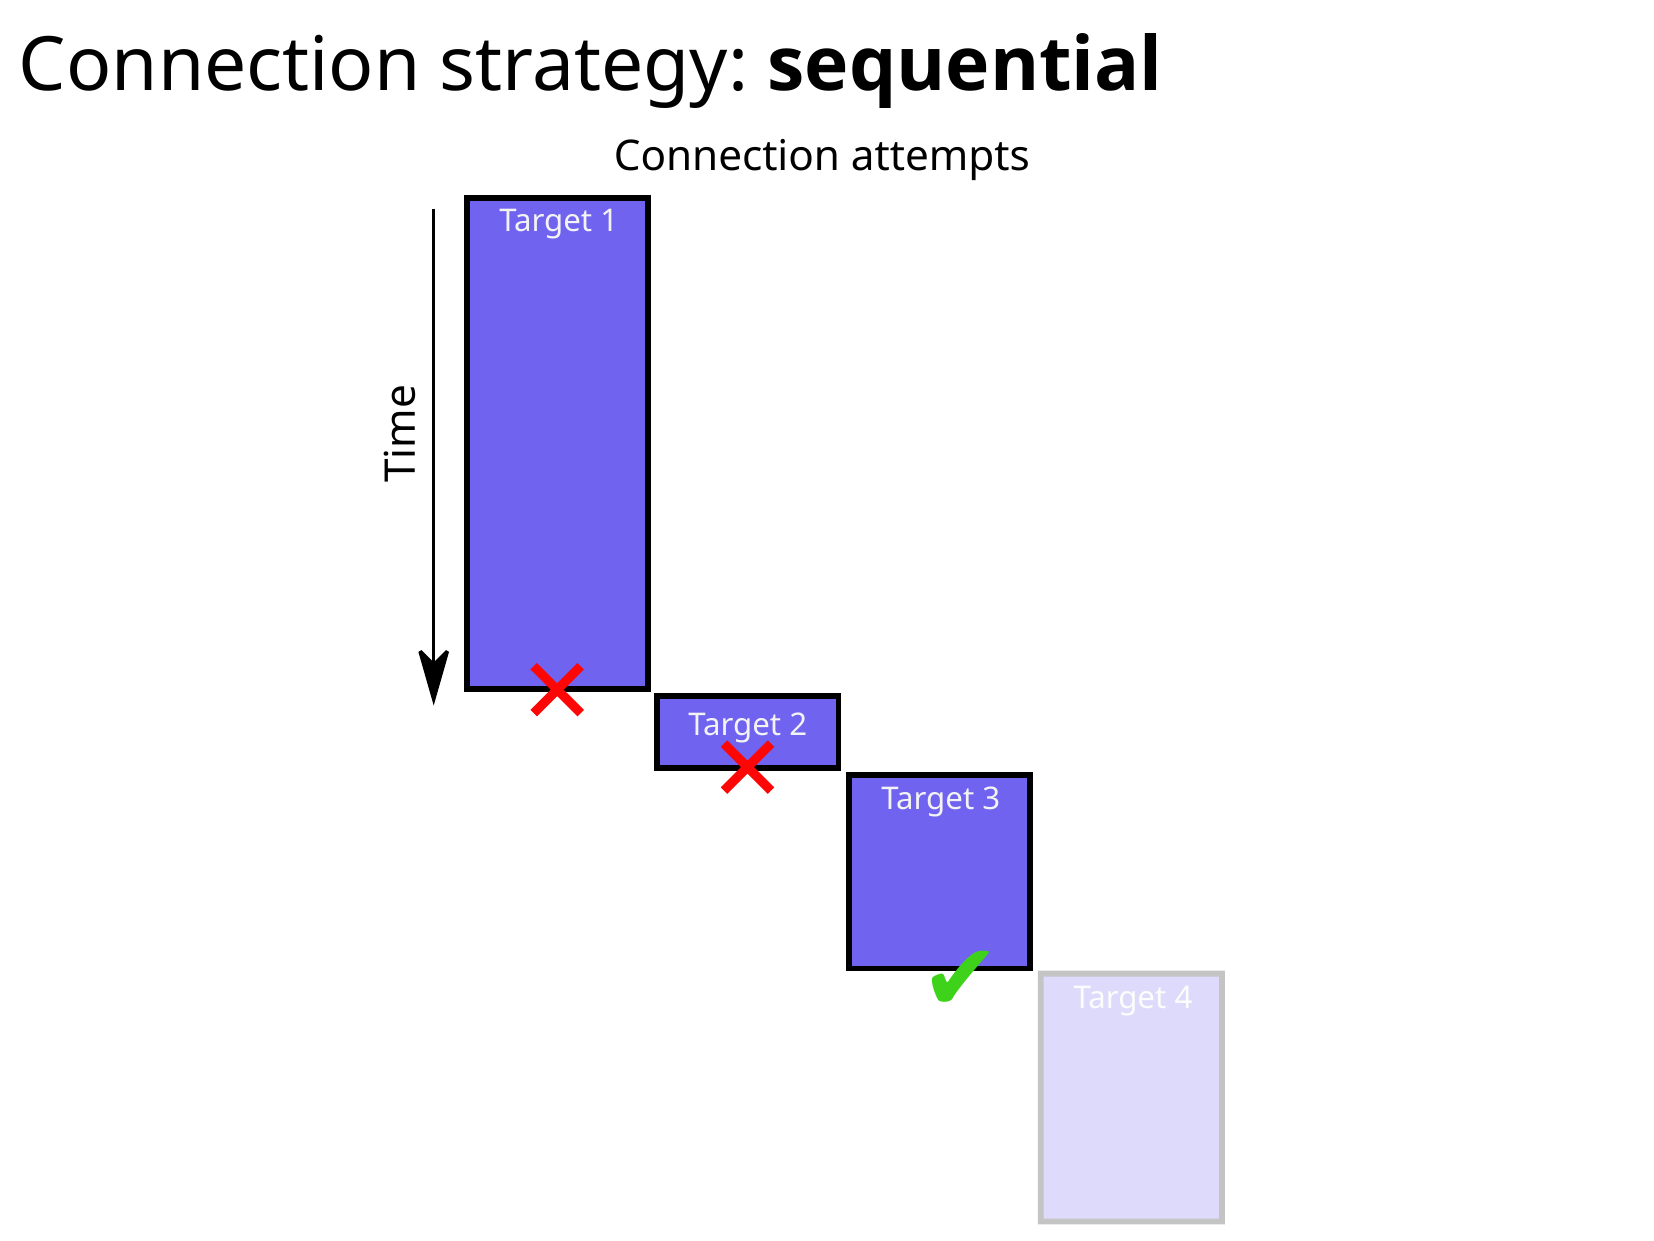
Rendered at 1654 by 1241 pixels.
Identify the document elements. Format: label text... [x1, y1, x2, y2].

text_box Connection strategy: sequential [4, 3, 1196, 110]
picture [383, 138, 1225, 1225]
